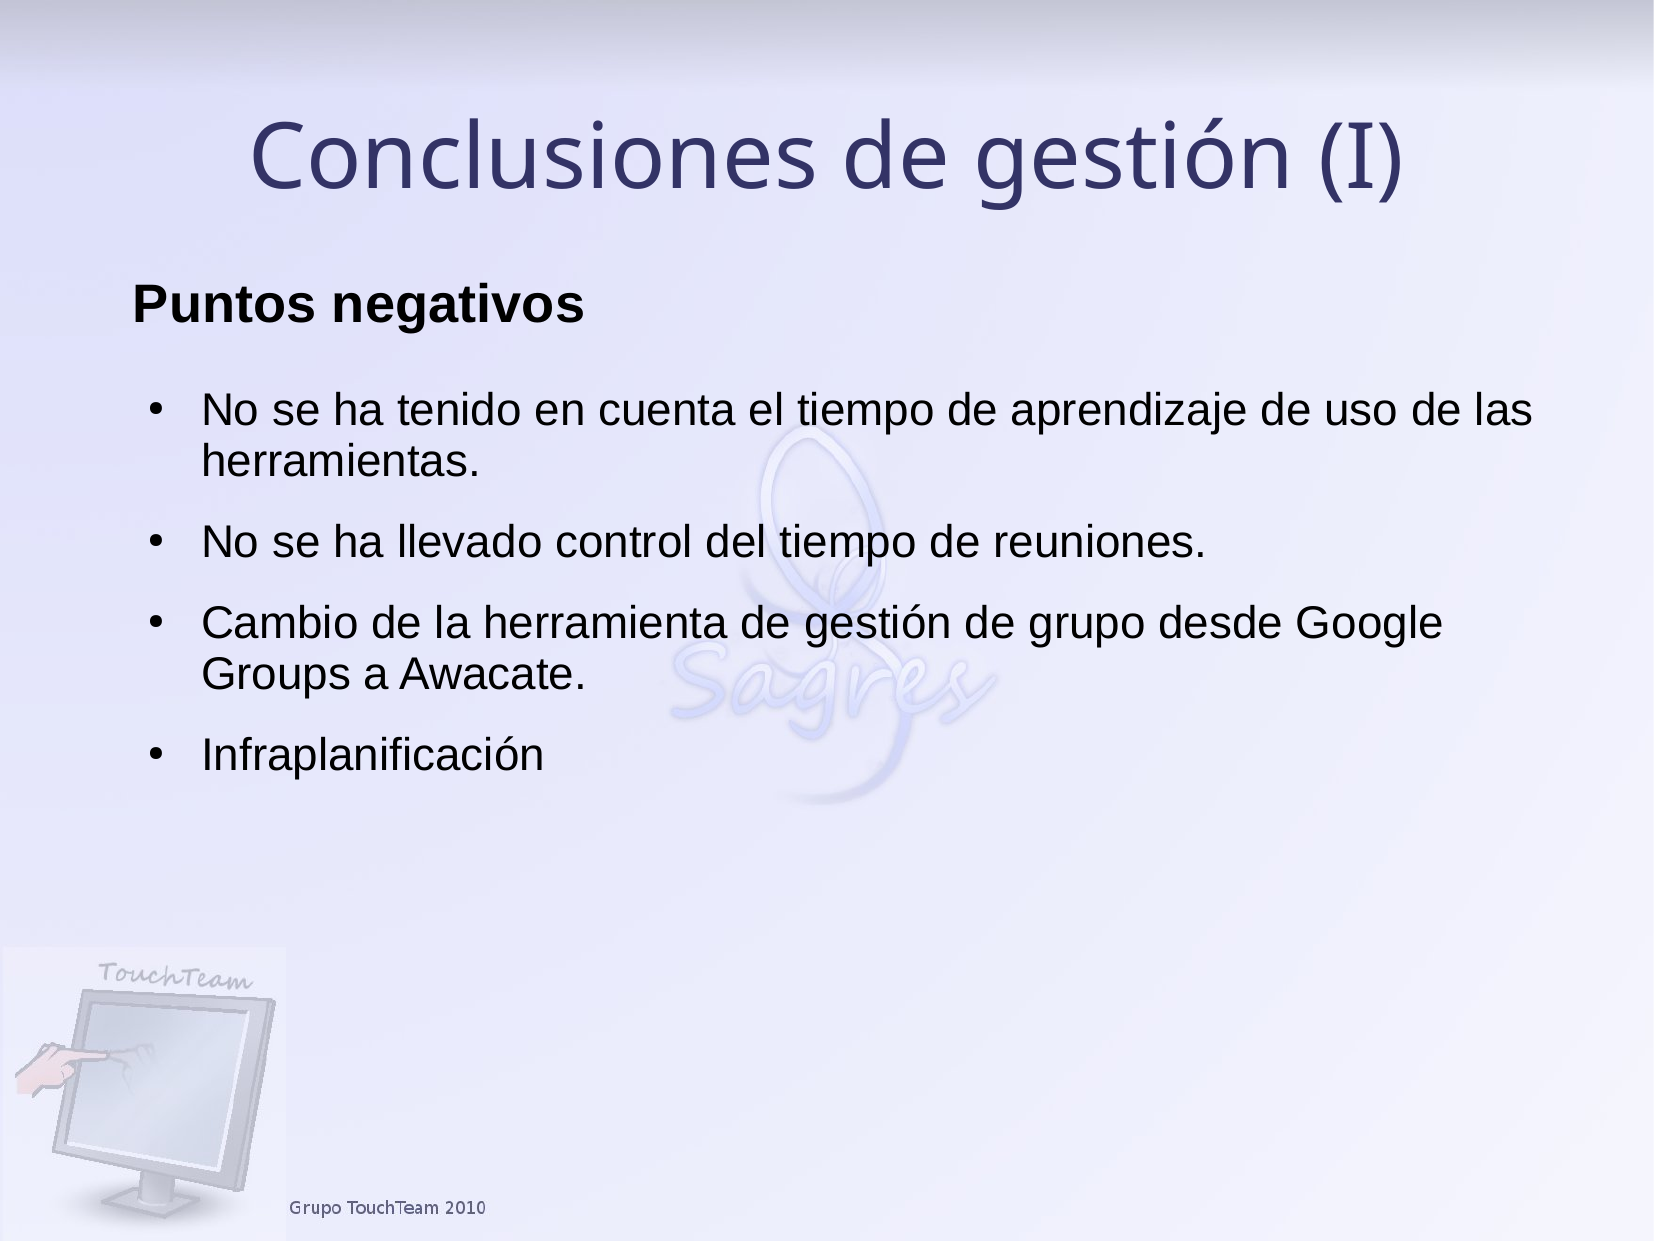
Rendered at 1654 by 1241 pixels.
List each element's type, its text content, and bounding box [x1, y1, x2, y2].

picture [0, 0, 1654, 1241]
list No se ha tenido en cuenta el tiempo de aprendizaje de uso de las herramientas. No se ha llevado control del tiempo de reuniones. Cambio de la herramienta de gestión de grupo desde Google Groups a Awacate. Infraplanificación [130, 383, 1536, 1173]
title Conclusiones de gestión (I) [82, 49, 1571, 257]
text_box Puntos negativos [118, 265, 601, 343]
